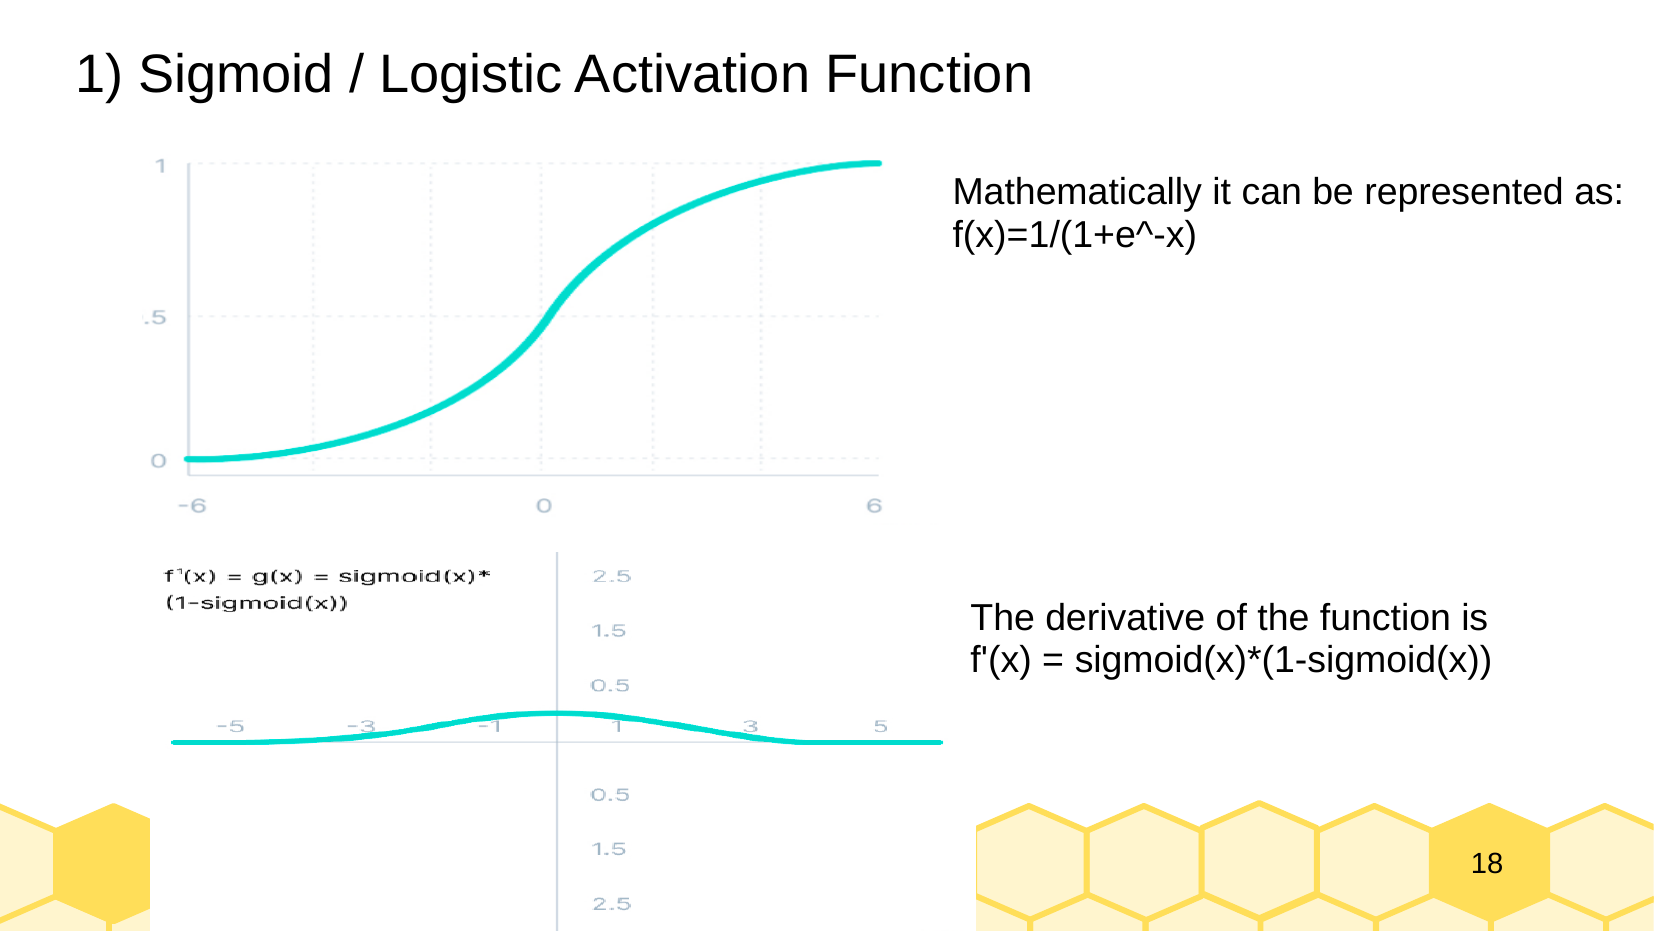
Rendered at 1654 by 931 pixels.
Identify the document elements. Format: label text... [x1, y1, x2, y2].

text_box The derivative of the function is f'(x) = sigmoid(x)*(1-sigmoid(x)) [955, 588, 1654, 751]
text_box Mathematically it can be represented as: f(x)=1/(1+e^-x) [937, 163, 1651, 300]
title 1) Sigmoid / Logistic Activation Function [75, 0, 1276, 151]
picture [142, 149, 976, 526]
picture [150, 552, 976, 931]
